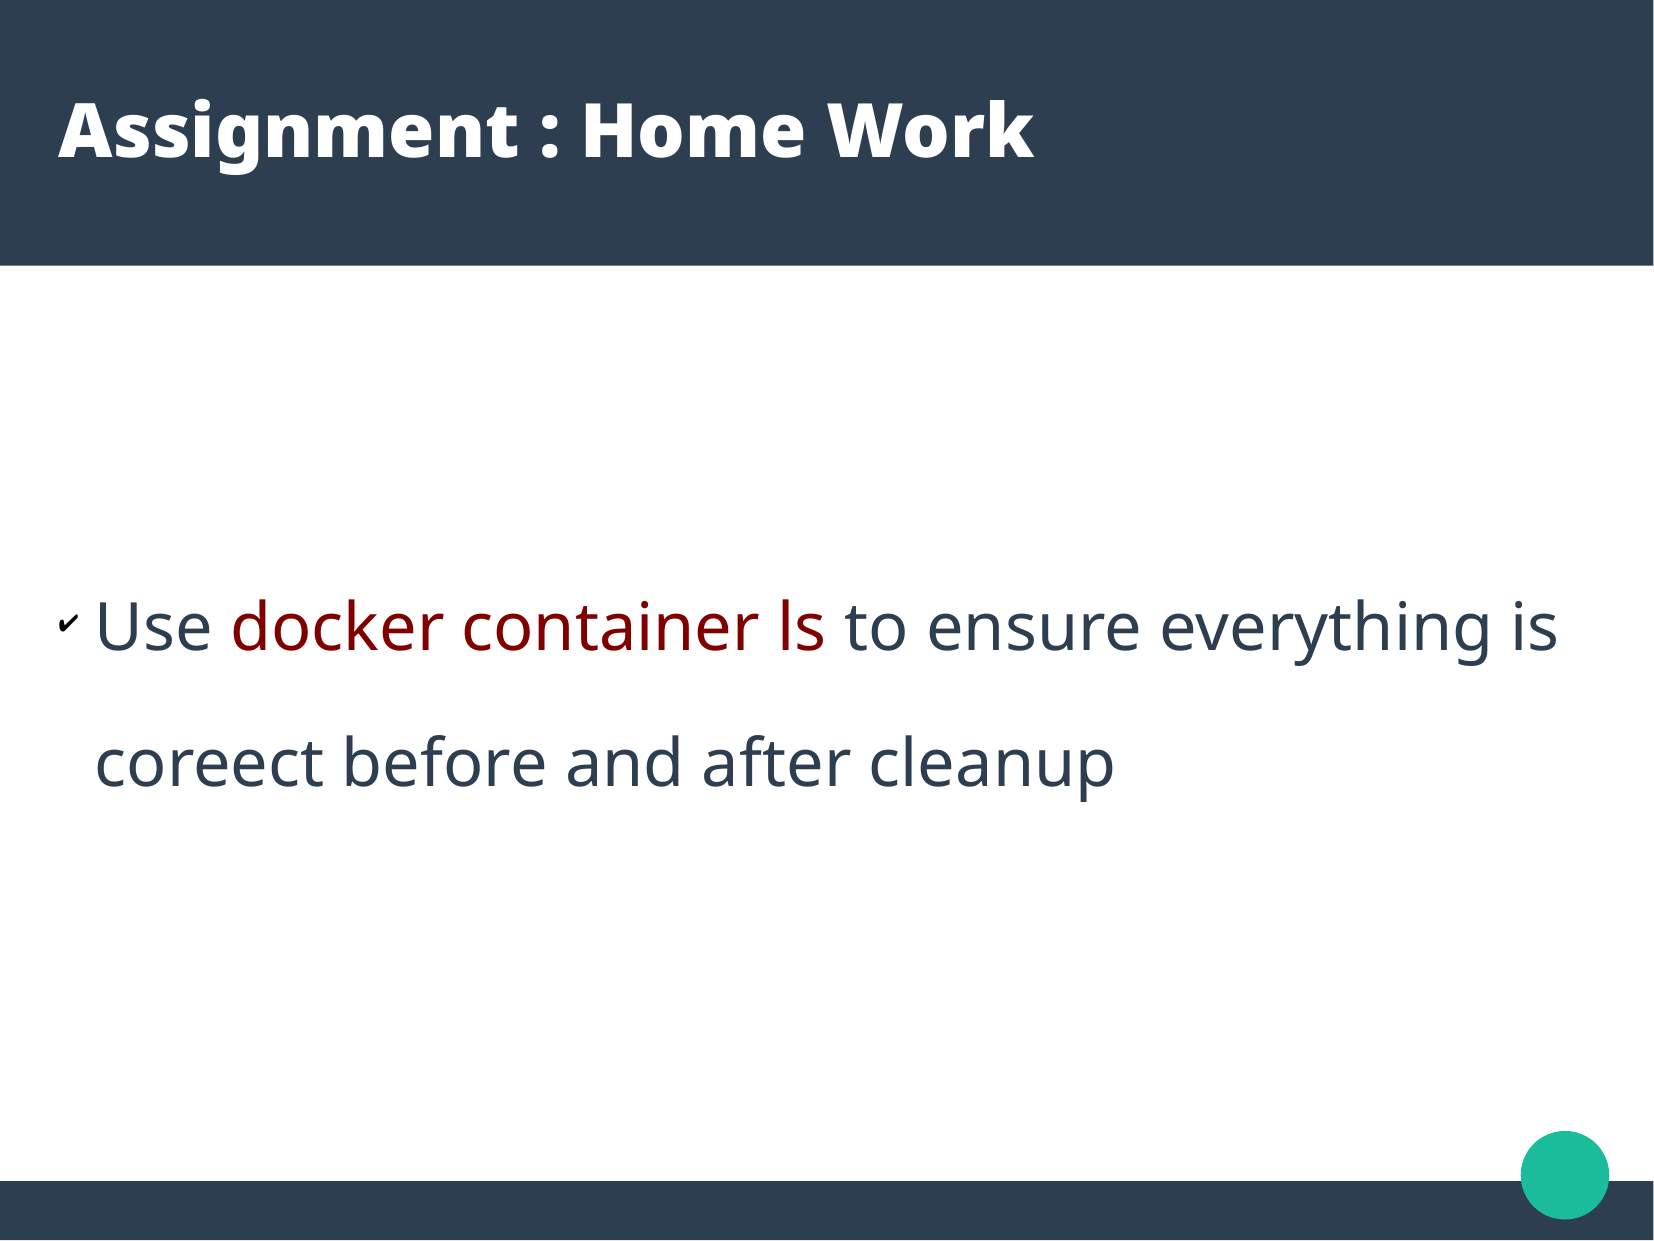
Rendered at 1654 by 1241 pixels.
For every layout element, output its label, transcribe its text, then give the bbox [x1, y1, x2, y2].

title Assignment : Home Work [59, 40, 1595, 216]
subtitle Use docker container ls to ensure everything is coreect before and after cleanup [59, 324, 1595, 1152]
